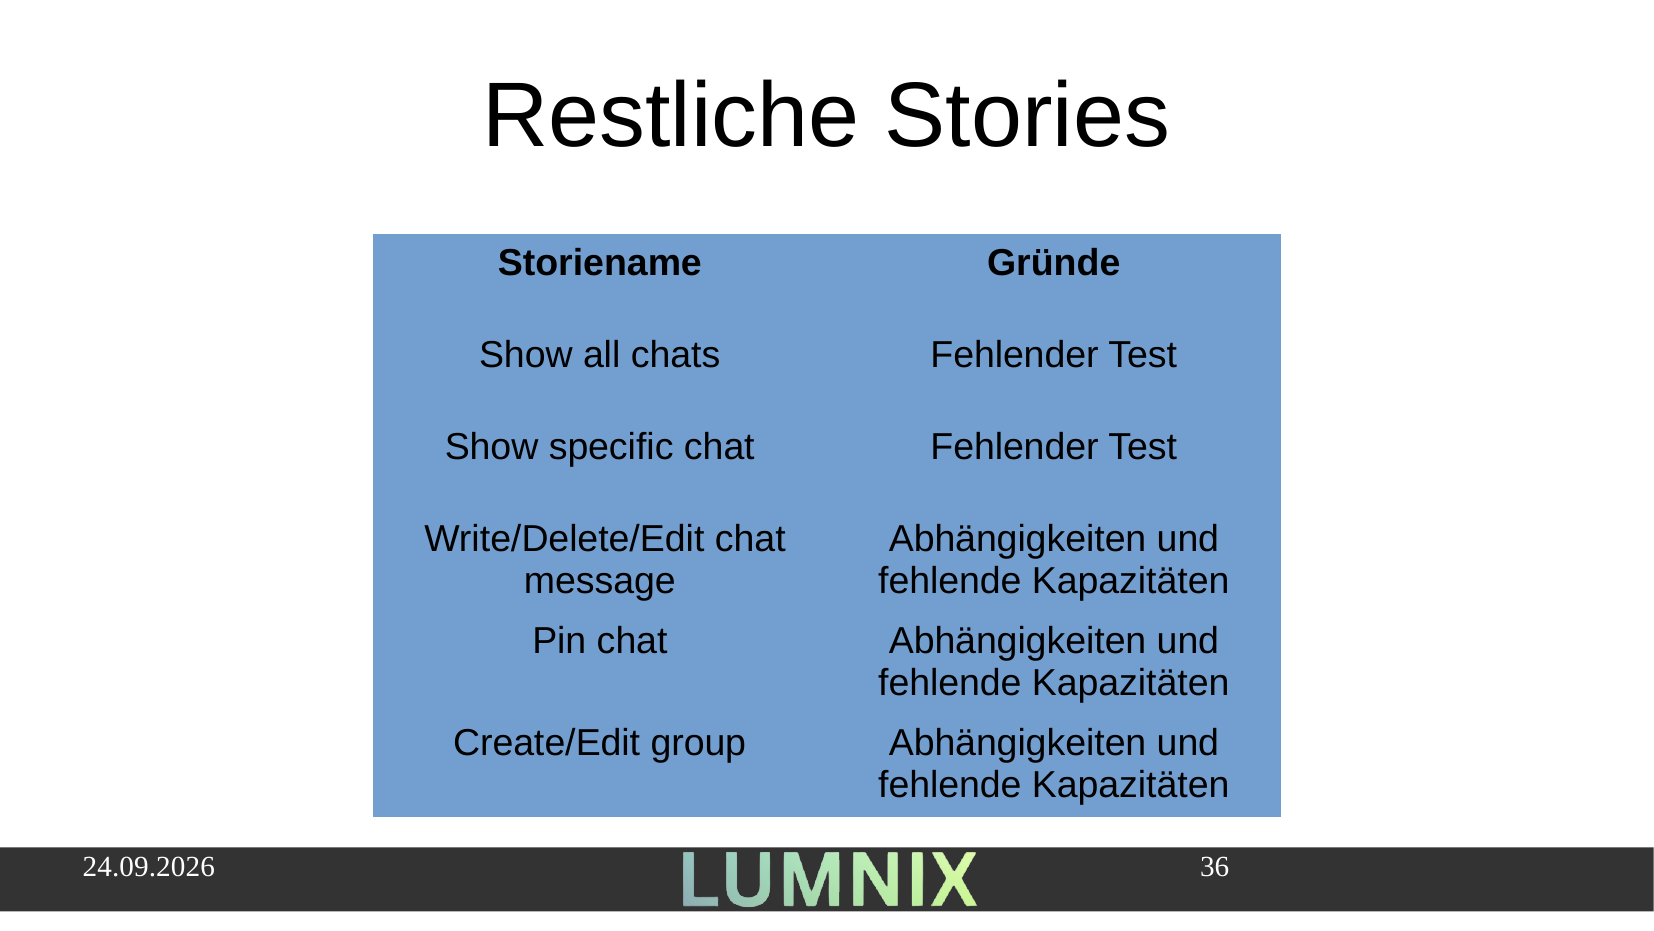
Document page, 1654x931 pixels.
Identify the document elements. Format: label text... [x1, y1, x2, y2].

text_box [1200, 847, 1586, 912]
table_cell Abhängigkeiten und fehlende Kapazitäten [827, 612, 1281, 714]
table_cell Abhängigkeiten und fehlende Kapazitäten [827, 714, 1281, 817]
table_cell Show all chats [373, 326, 827, 418]
table_header Storiename [373, 234, 827, 326]
table_cell Pin chat [373, 612, 827, 714]
table_cell Show specific chat [373, 418, 827, 510]
table_header Gründe [827, 234, 1281, 326]
table_cell Write/Delete/Edit chat message [373, 510, 827, 612]
table_cell Fehlender Test [827, 418, 1281, 510]
table_cell Fehlender Test [827, 326, 1281, 418]
text_box 23.05.2023 [82, 847, 468, 912]
table_cell Abhängigkeiten und fehlende Kapazitäten [827, 510, 1281, 612]
table_cell Create/Edit group [373, 714, 827, 817]
title Restliche Stories [82, 32, 1571, 188]
